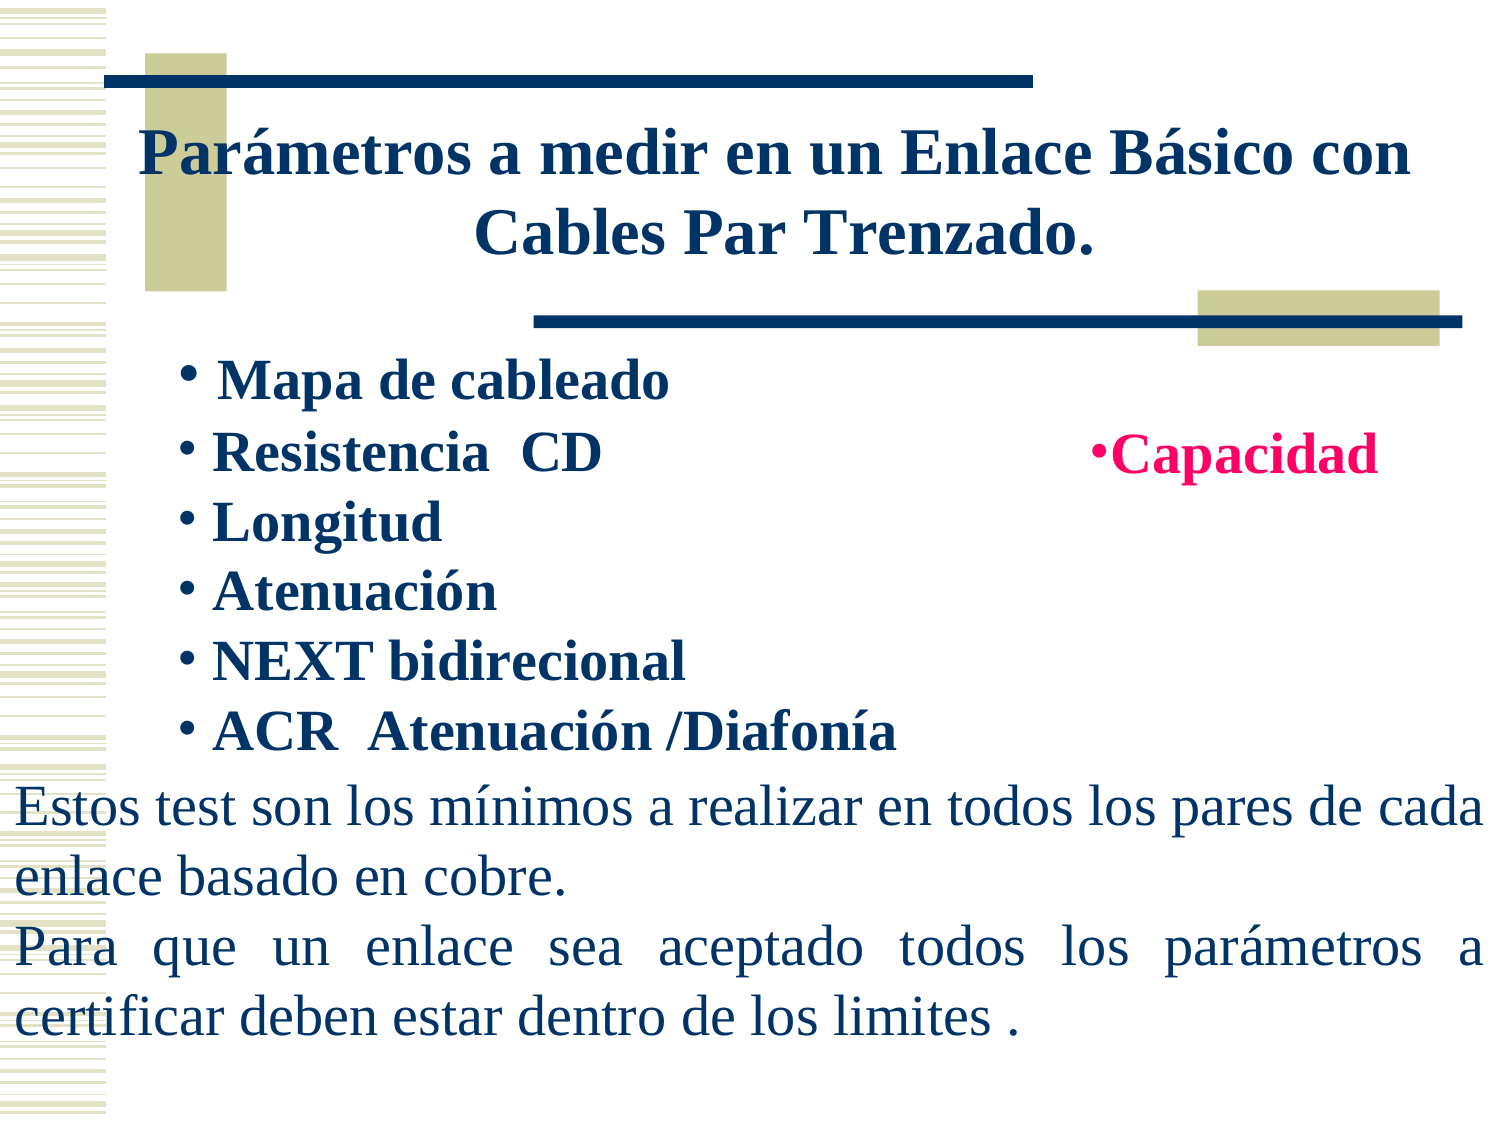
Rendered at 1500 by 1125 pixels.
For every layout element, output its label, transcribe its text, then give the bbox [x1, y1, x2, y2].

text_box Mapa de cableado Resistencia CD Longitud Atenuación NEXT bidirecional ACR Atenuación /Diafonía [163, 324, 913, 759]
text_box Estos test son los mínimos a realizar en todos los pares de cada enlace basado en cobre. Para que un enlace sea aceptado todos los parámetros a certificar deben estar dentro de los limites . [0, 759, 1500, 1055]
text_box Parámetros a medir en un Enlace Básico con Cables Par Trenzado. [123, 99, 1446, 276]
text_box Capacidad [850, 407, 1395, 564]
